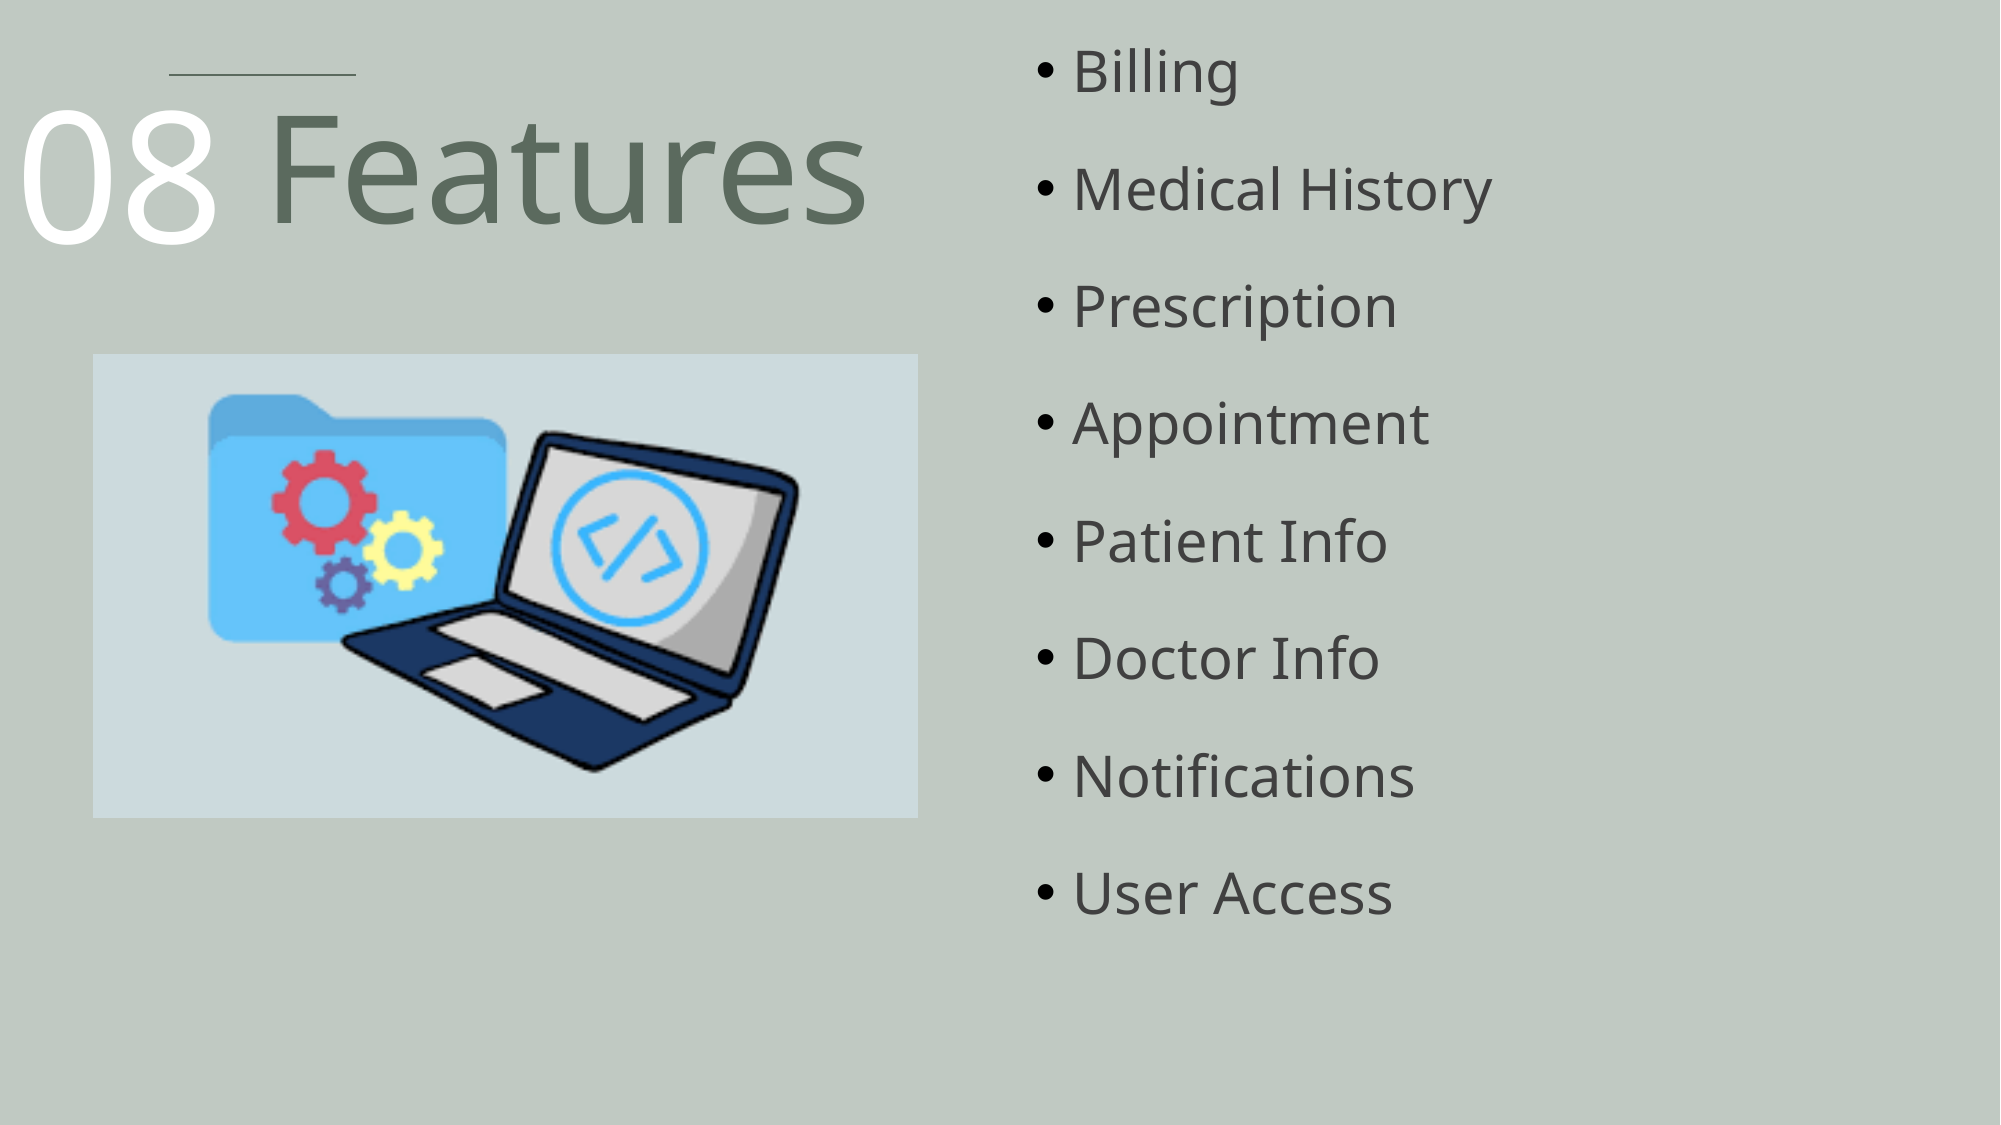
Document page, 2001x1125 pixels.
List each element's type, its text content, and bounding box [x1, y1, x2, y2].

picture [1039, 75, 1850, 1015]
picture [93, 355, 918, 818]
title Features [248, 110, 1099, 479]
text_box 08 [0, 77, 391, 260]
